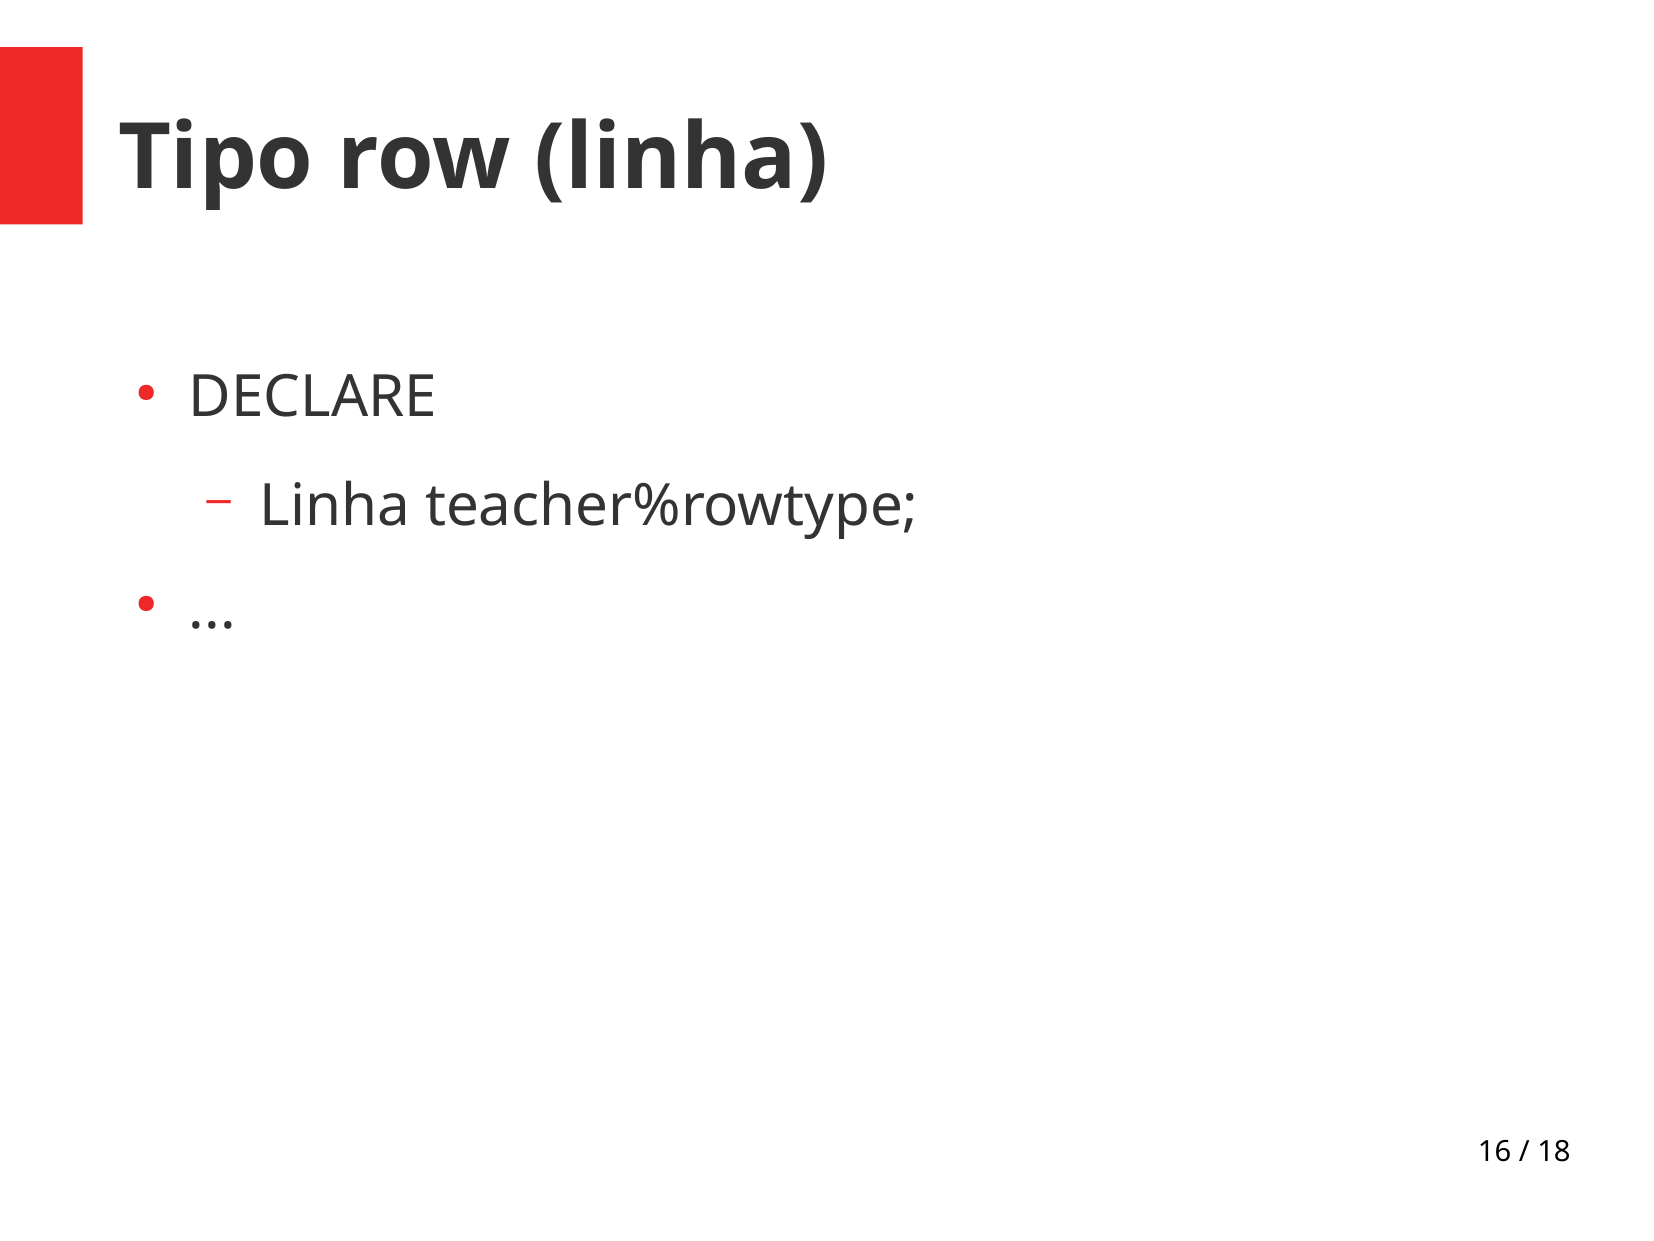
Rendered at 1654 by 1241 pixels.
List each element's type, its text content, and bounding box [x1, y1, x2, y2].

title Tipo row (linha) [118, 49, 1571, 257]
list DECLARE Linha teacher%rowtype; ... [118, 354, 1536, 1074]
